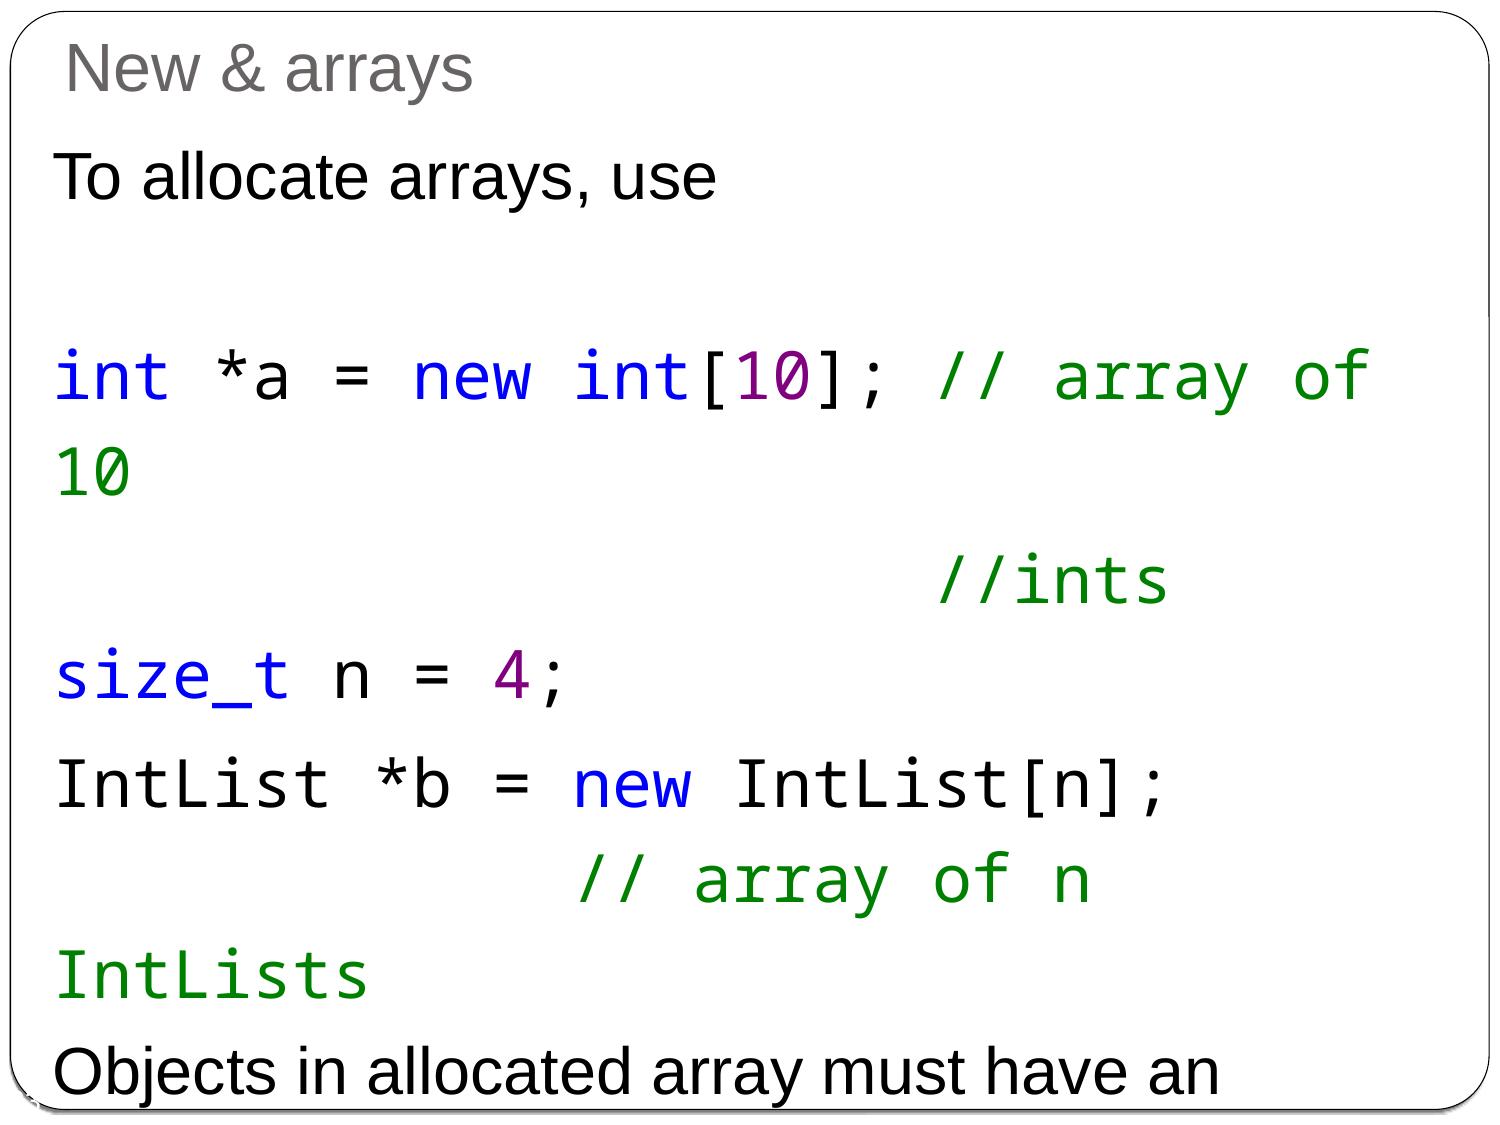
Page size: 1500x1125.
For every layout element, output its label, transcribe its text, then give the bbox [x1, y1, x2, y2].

slide_number <number> [0, 1074, 50, 1125]
title New & arrays [50, 15, 1450, 120]
list To allocate arrays, use int *a = new int[10]; // array of 10 //ints size_t n = 4; IntList *b = new IntList[n]; // array of n IntLists Objects in allocated array must have an argument-less constructor! [37, 125, 1463, 1051]
